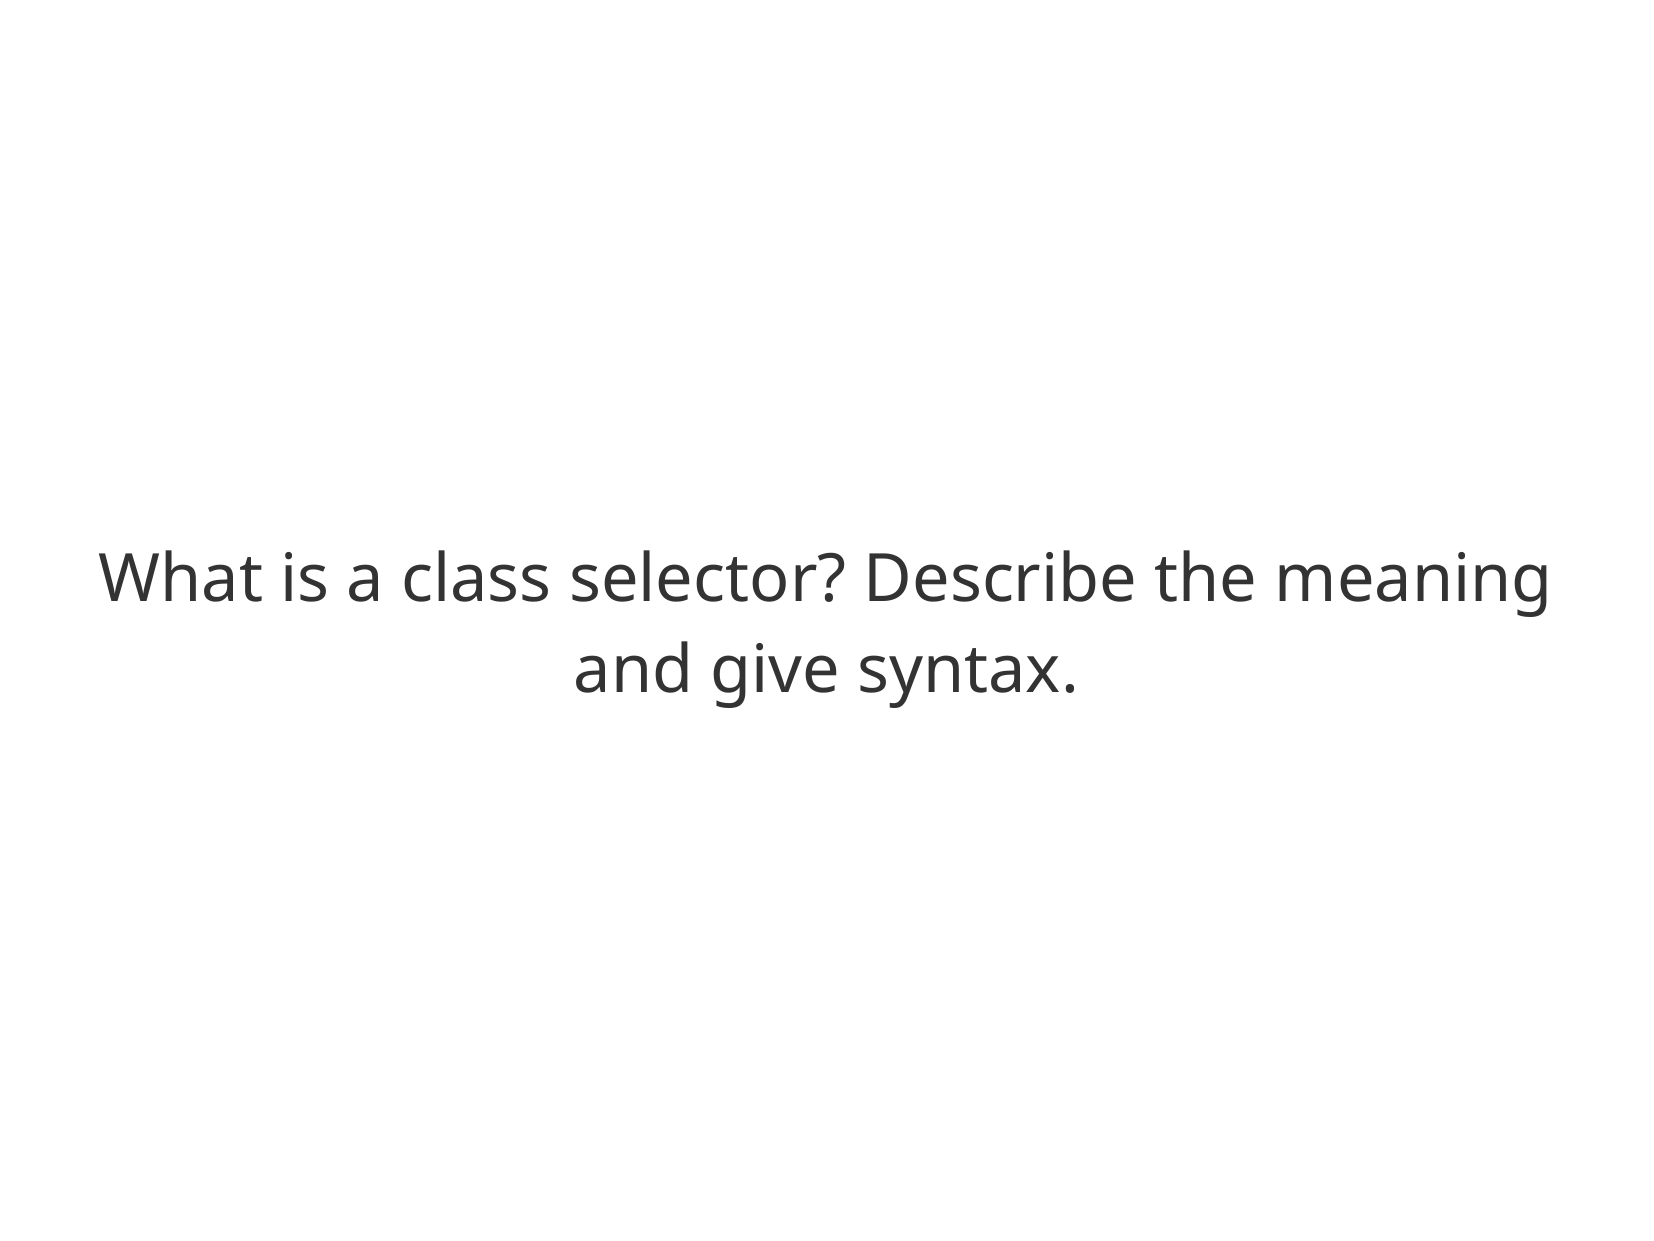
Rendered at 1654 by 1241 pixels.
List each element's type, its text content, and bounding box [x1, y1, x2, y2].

subtitle What is a class selector? Describe the meaning and give syntax. [82, 49, 1571, 1193]
